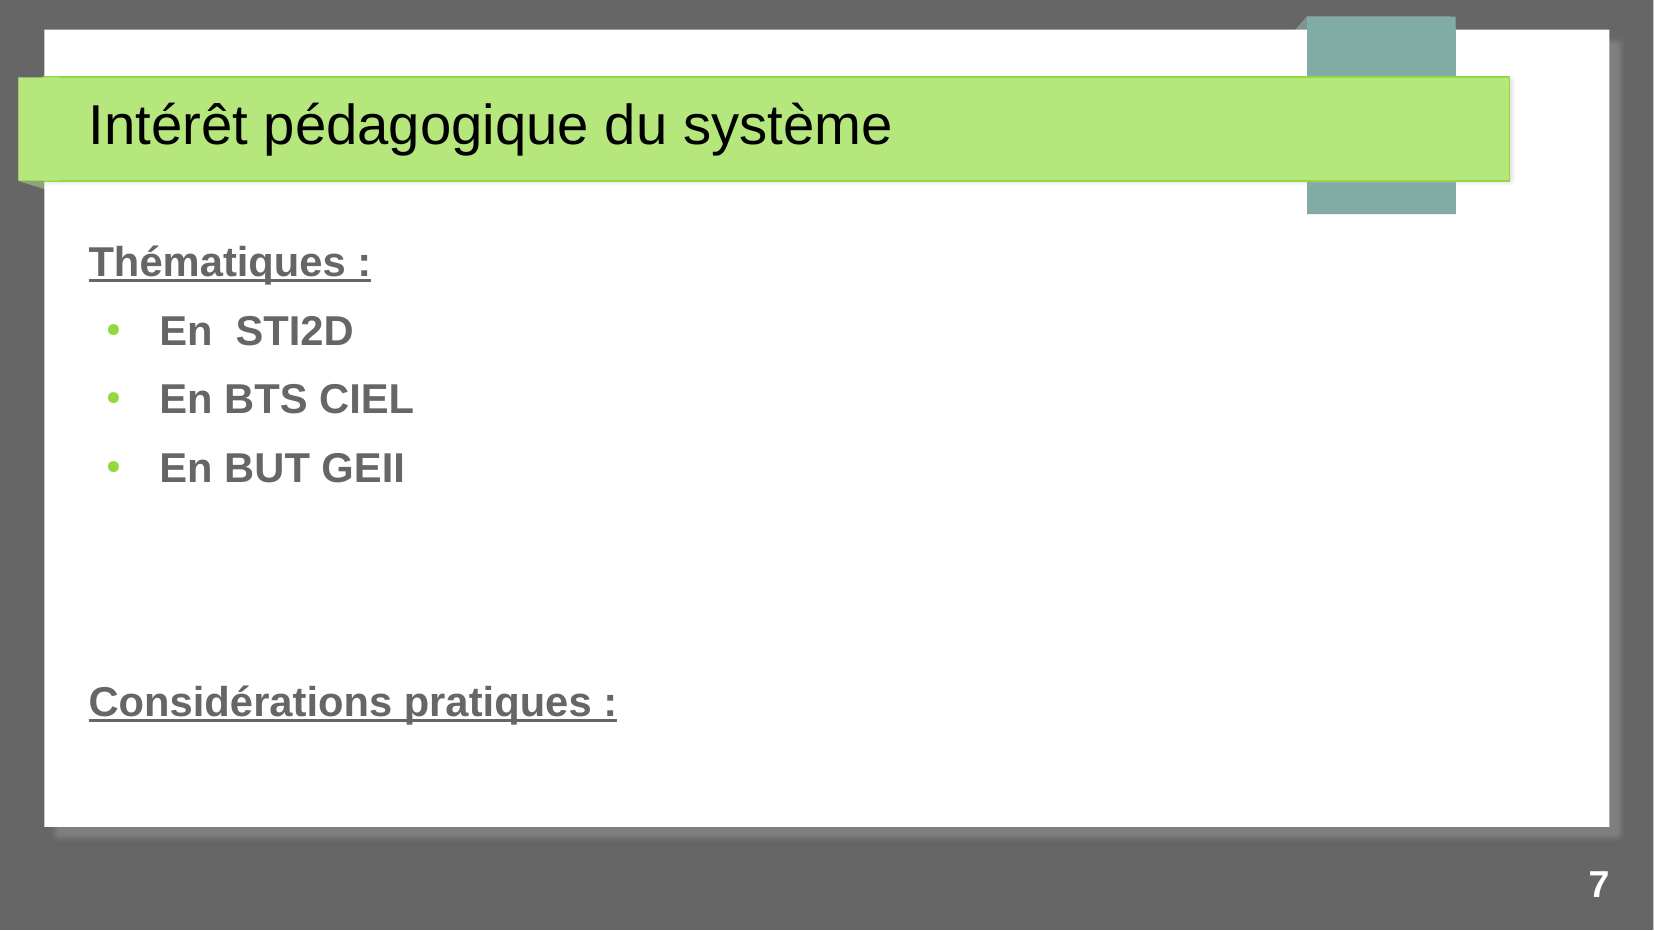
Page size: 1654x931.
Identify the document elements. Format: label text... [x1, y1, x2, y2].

title Intérêt pédagogique du système [88, 73, 1506, 178]
text_box <numéro> [974, 856, 1625, 916]
list Thématiques : En STI2D En BTS CIEL En BUT GEII [88, 239, 809, 521]
list Considérations pratiques : [88, 679, 810, 798]
